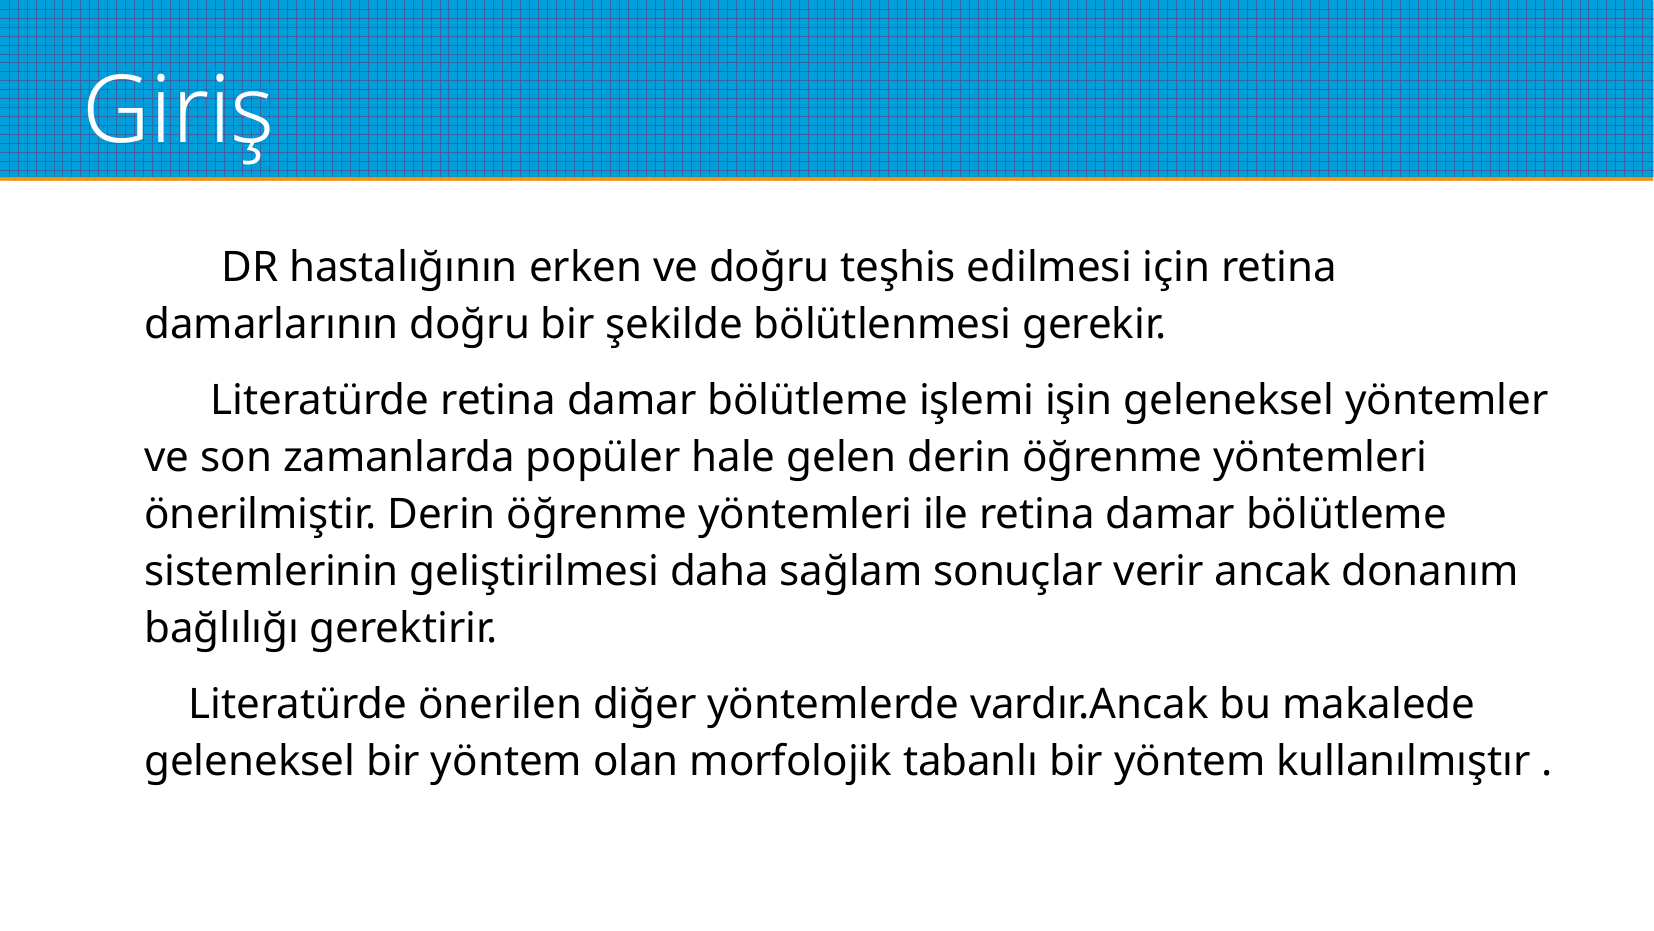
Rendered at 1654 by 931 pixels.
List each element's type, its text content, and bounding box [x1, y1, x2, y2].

list DR hastalığının erken ve doğru teşhis edilmesi için retina damarlarının doğru bir şekilde bölütlenmesi gerekir. Literatürde retina damar bölütleme işlemi işin geleneksel yöntemler ve son zamanlarda popüler hale gelen derin öğrenme yöntemleri önerilmiştir. Derin öğrenme yöntemleri ile retina damar bölütleme sistemlerinin geliştirilmesi daha sağlam sonuçlar verir ancak donanım bağlılığı gerektirir. Literatürde önerilen diğer yöntemlerde vardır.Ancak bu makalede geleneksel bir yöntem olan morfolojik tabanlı bir yöntem kullanılmıştır . [84, 236, 1565, 811]
title Giriş [82, 14, 1571, 171]
